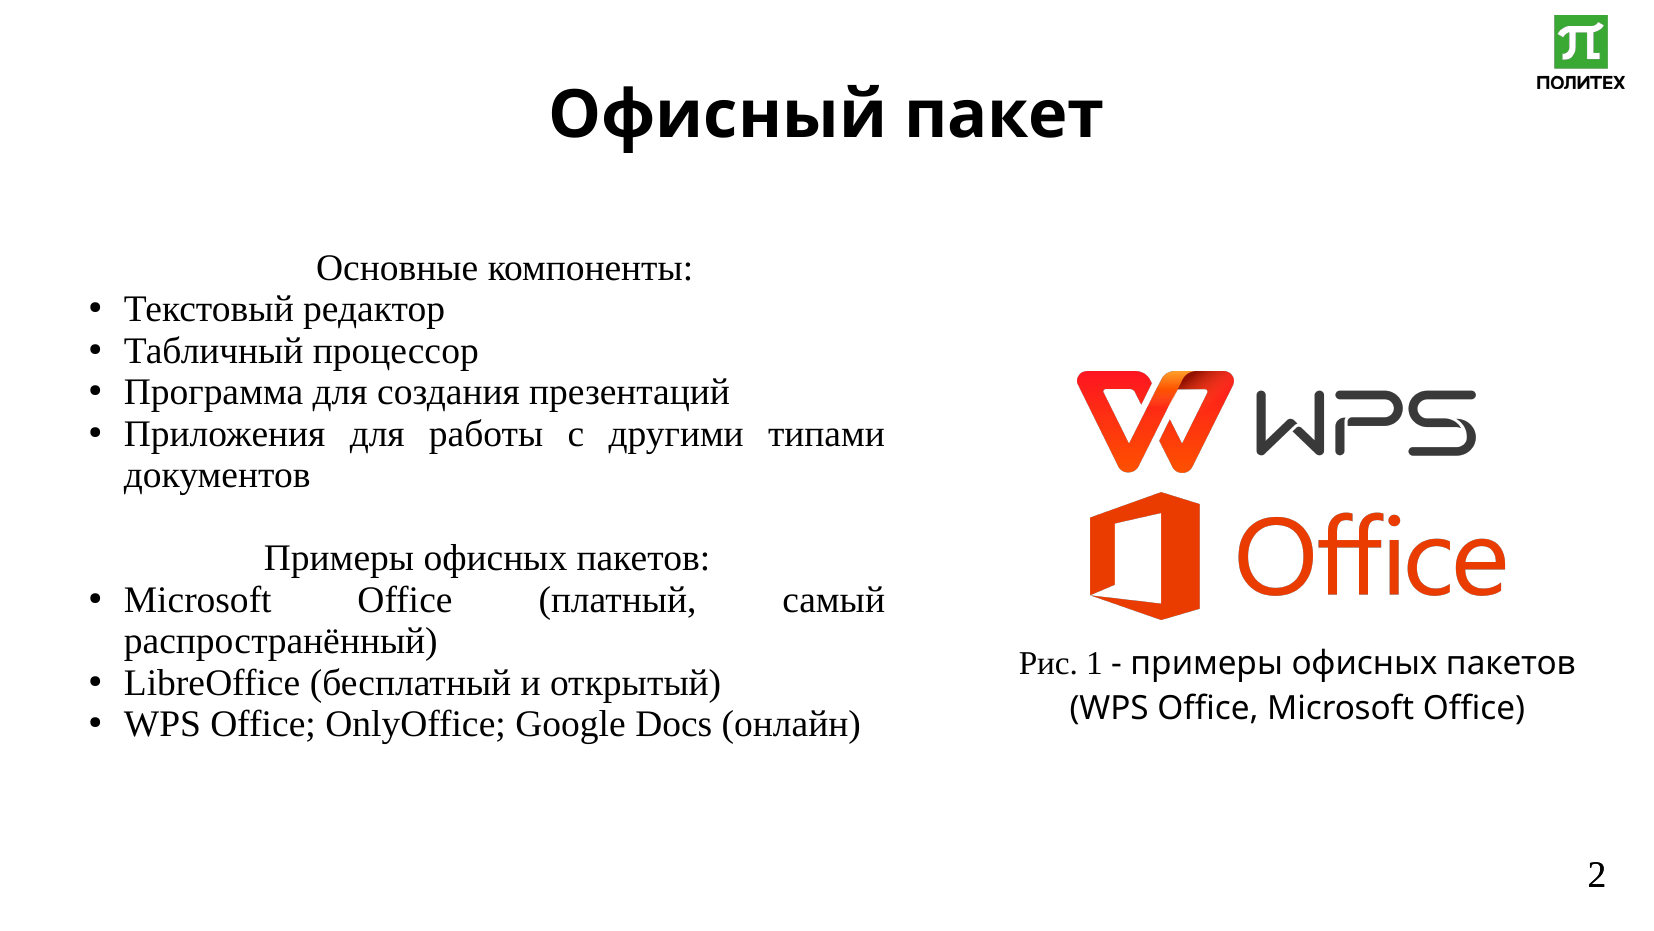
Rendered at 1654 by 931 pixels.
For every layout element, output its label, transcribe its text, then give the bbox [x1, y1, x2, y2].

picture [1077, 371, 1477, 473]
text_box Основные компоненты: Текстовый редактор Табличный процессор Программа для создания презентаций Приложения для работы с другими типами документов Примеры офисных пакетов: Microsoft Office (платный, самый распространённый) LibreOffice (бесплатный и открытый) WPS Office; OnlyOffice; Google Docs (онлайн) [88, 246, 886, 827]
text_box Рис. 1 - примеры офисных пакетов (WPS Office, Microsoft Office) [1003, 631, 1654, 738]
picture [1089, 491, 1506, 621]
text_box Офисный пакет [0, 59, 1654, 176]
text_box <number> [1572, 847, 1654, 931]
picture [1537, 15, 1625, 89]
